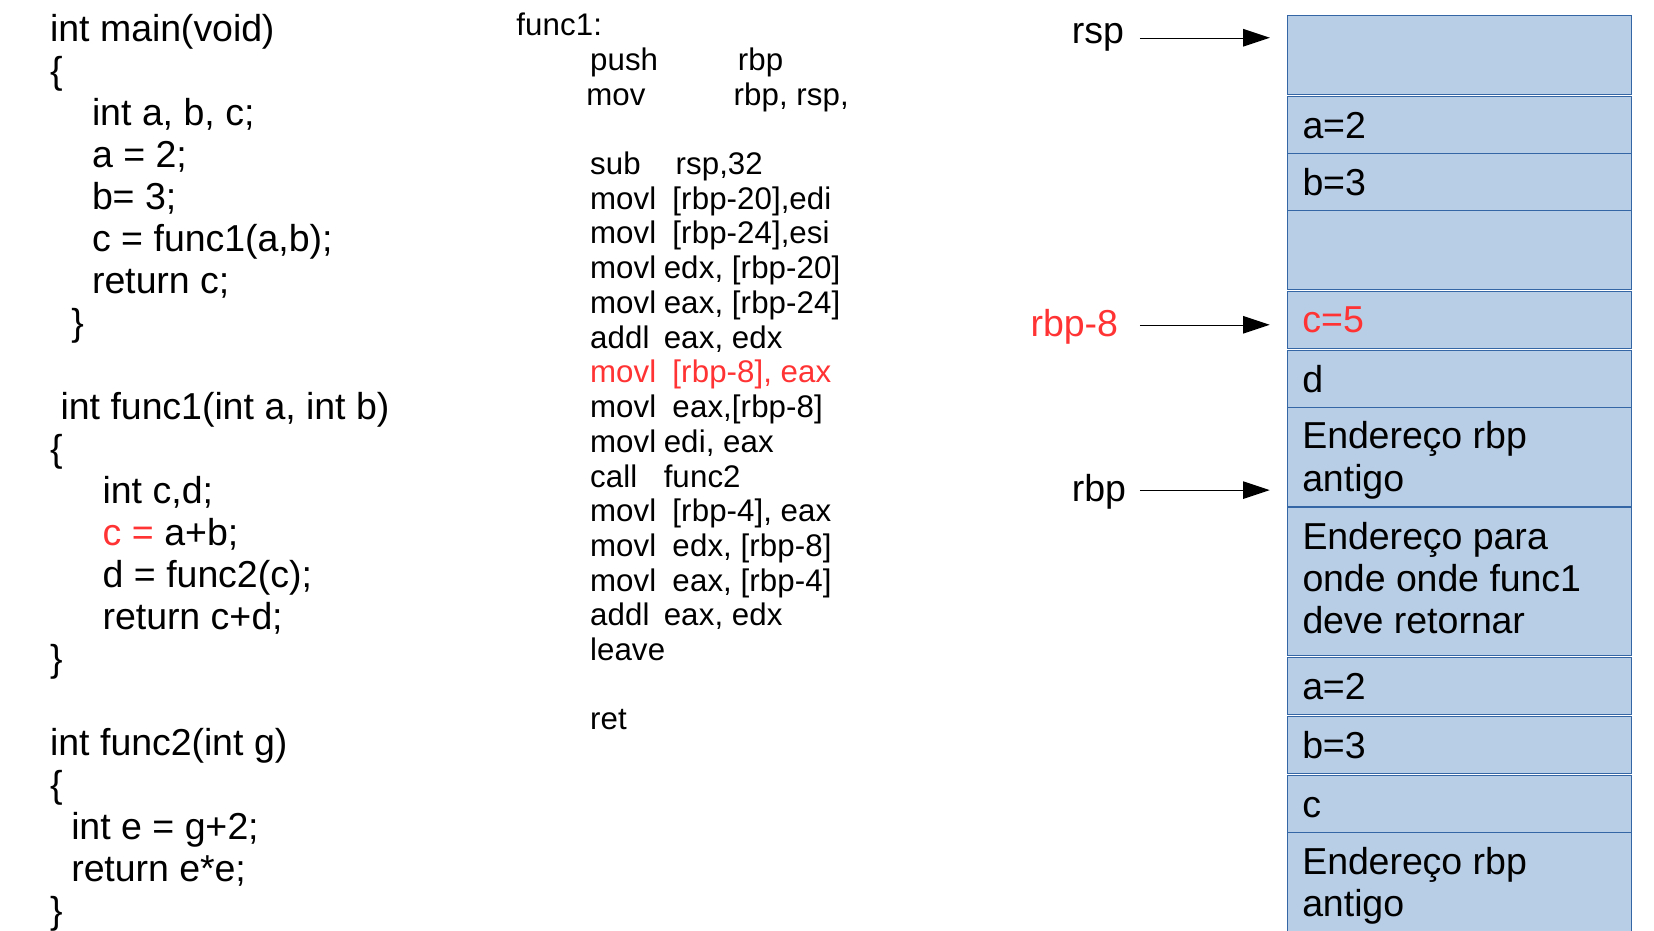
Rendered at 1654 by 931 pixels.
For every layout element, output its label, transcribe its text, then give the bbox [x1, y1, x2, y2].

text_box Endereço rbp antigo [1287, 408, 1632, 507]
text_box rbp [1057, 459, 1141, 517]
text_box b=3 [1287, 716, 1632, 774]
text_box d [1287, 350, 1632, 408]
text_box func1: push rbp mov rbp, rsp, sub rsp,32 movl [rbp-20],edi movl [rbp-24],esi movl edx, [rbp-20] movl eax, [rbp-24] addl eax, edx movl [rbp-8], eax movl eax,[rbp-8] movl edi, eax call func2 movl [rbp-4], eax movl edx, [rbp-8] movl eax, [rbp-4] addl eax, edx leave ret [501, 0, 1010, 925]
text_box b=3 [1287, 154, 1632, 211]
text_box c [1287, 775, 1632, 833]
text_box int main(void) { int a, b, c; a = 2; b= 3; c = func1(a,b); return c; } int func1(int a, int b) { int c,d; c = a+b; d = func2(c); return c+d; } int func2(int g) { int e = g+2; return e*e; } [35, 0, 449, 931]
text_box c=5 [1287, 291, 1632, 349]
text_box Endereço rbp antigo [1287, 833, 1632, 931]
text_box Endereço para onde onde func1 deve retornar [1287, 507, 1632, 656]
text_box rsp [1057, 2, 1139, 60]
text_box [1287, 15, 1632, 95]
text_box a=2 [1287, 96, 1632, 154]
text_box rbp-8 [1015, 294, 1133, 352]
text_box a=2 [1287, 657, 1632, 715]
text_box [1287, 211, 1632, 290]
